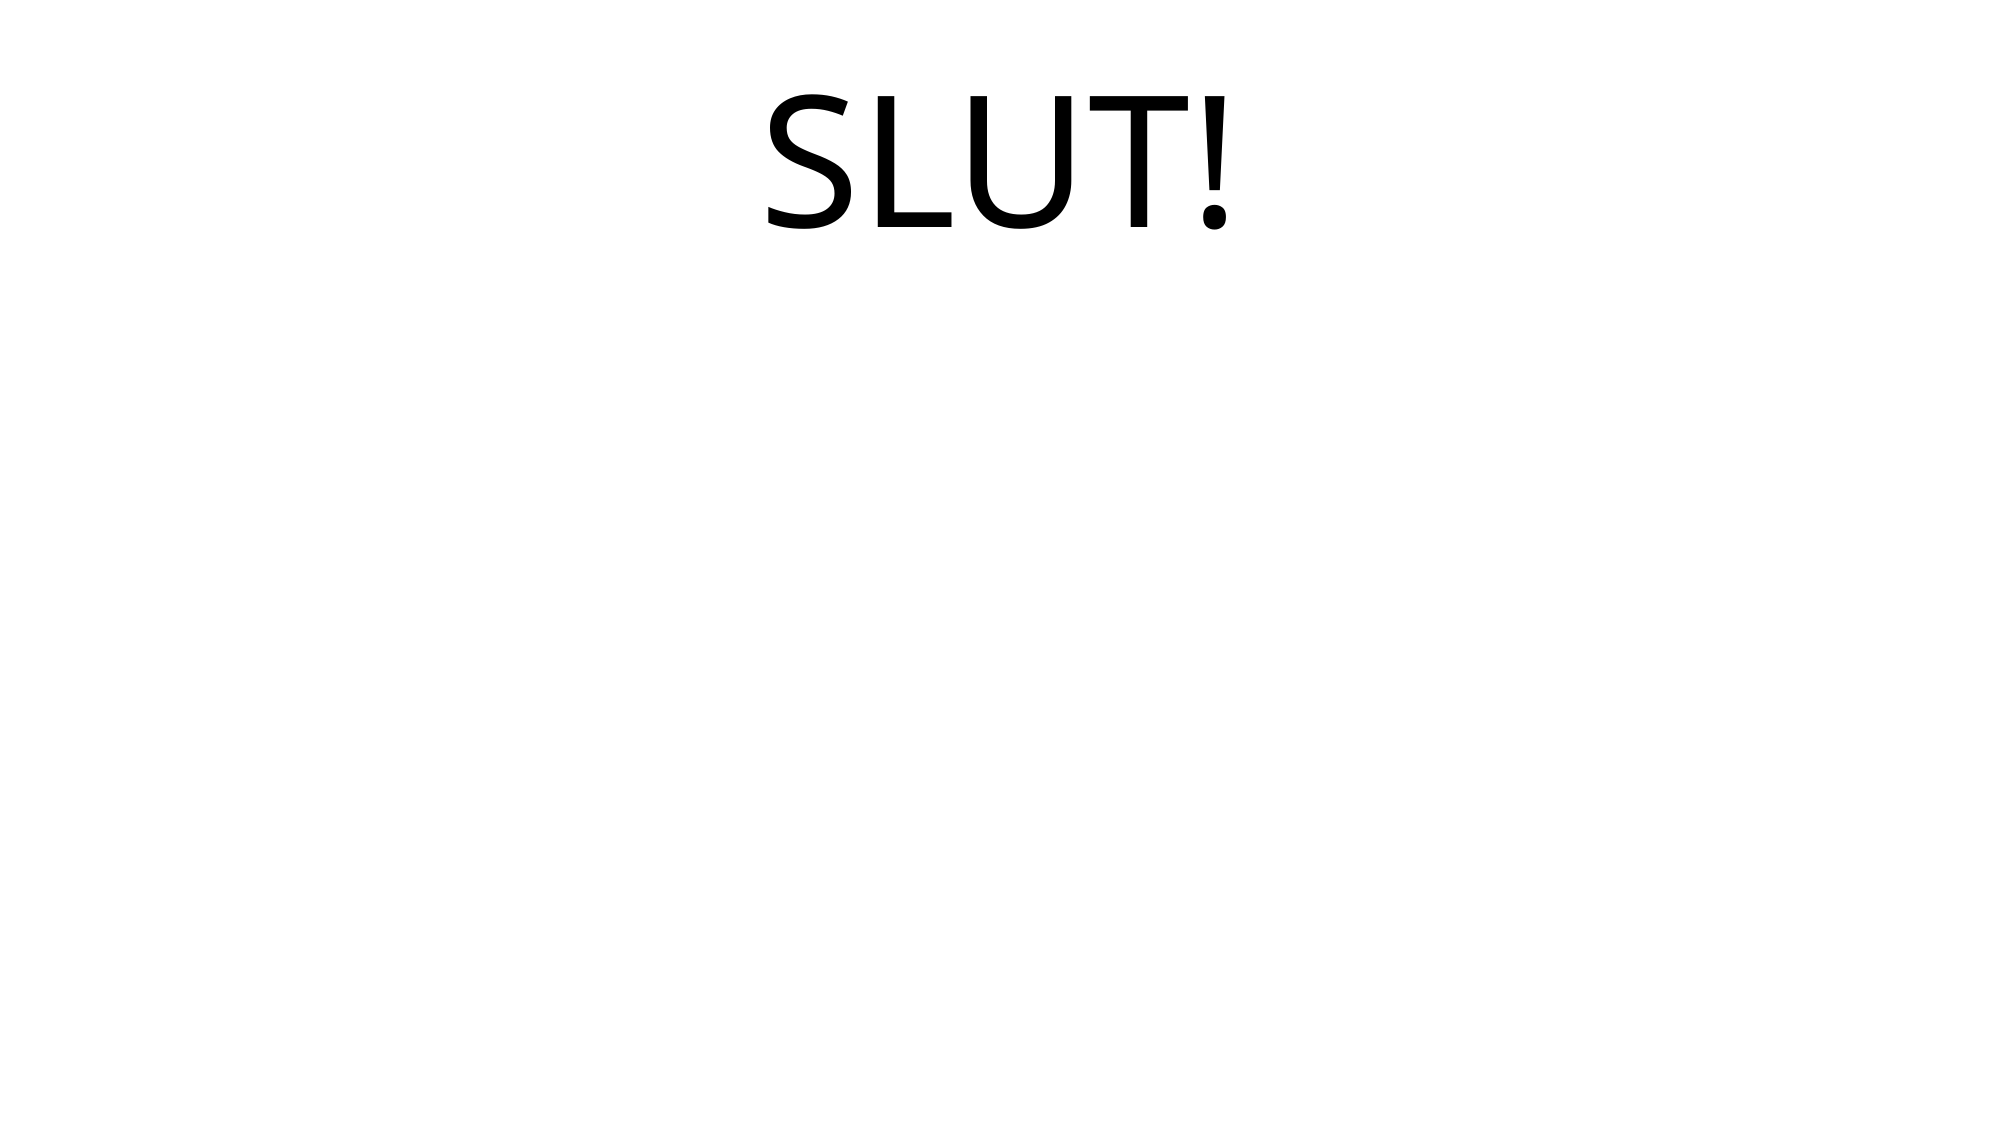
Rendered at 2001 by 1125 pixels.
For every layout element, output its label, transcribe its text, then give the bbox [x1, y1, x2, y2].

title SLUT! [137, 59, 1863, 278]
